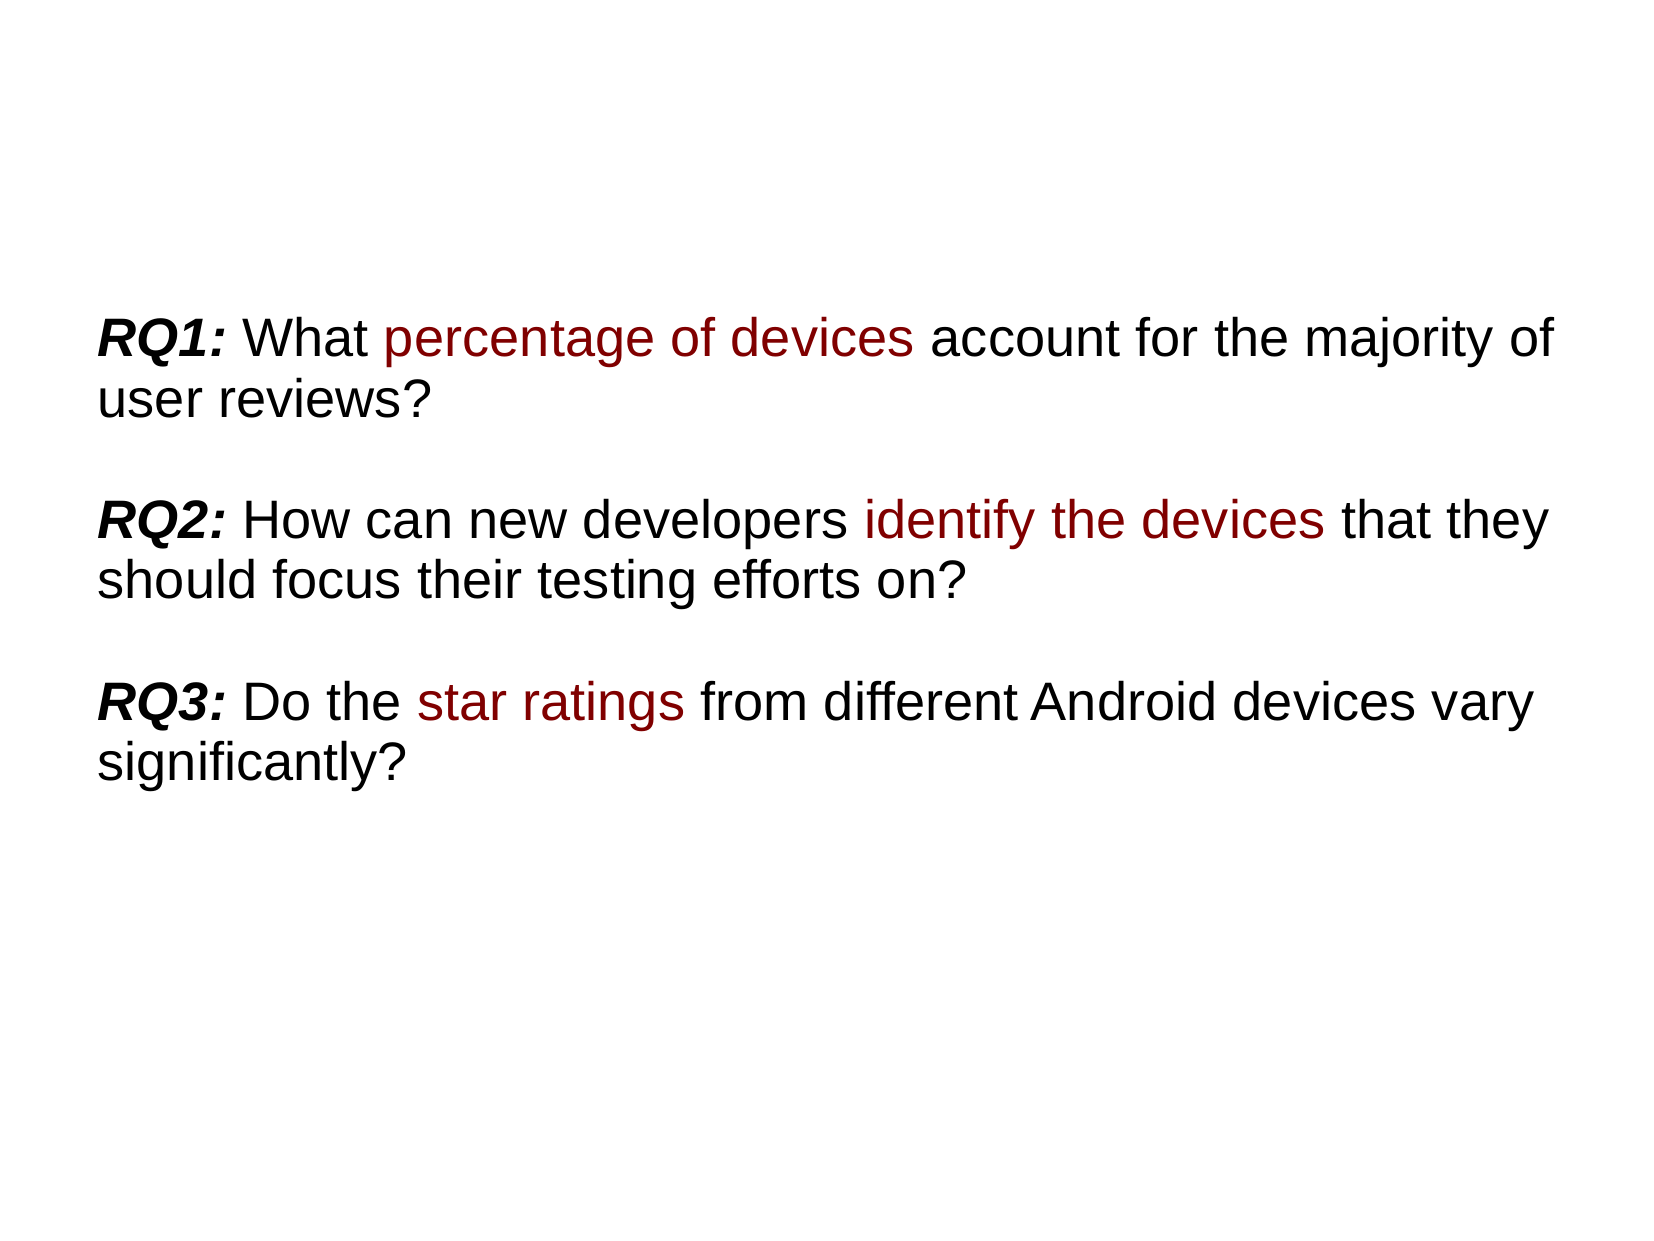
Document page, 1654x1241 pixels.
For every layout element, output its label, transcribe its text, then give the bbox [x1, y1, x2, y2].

text_box RQ1: What percentage of devices account for the majority of user reviews? RQ2: How can new developers identify the devices that they should focus their testing efforts on? RQ3: Do the star ratings from different Android devices vary significantly? [82, 300, 1619, 863]
